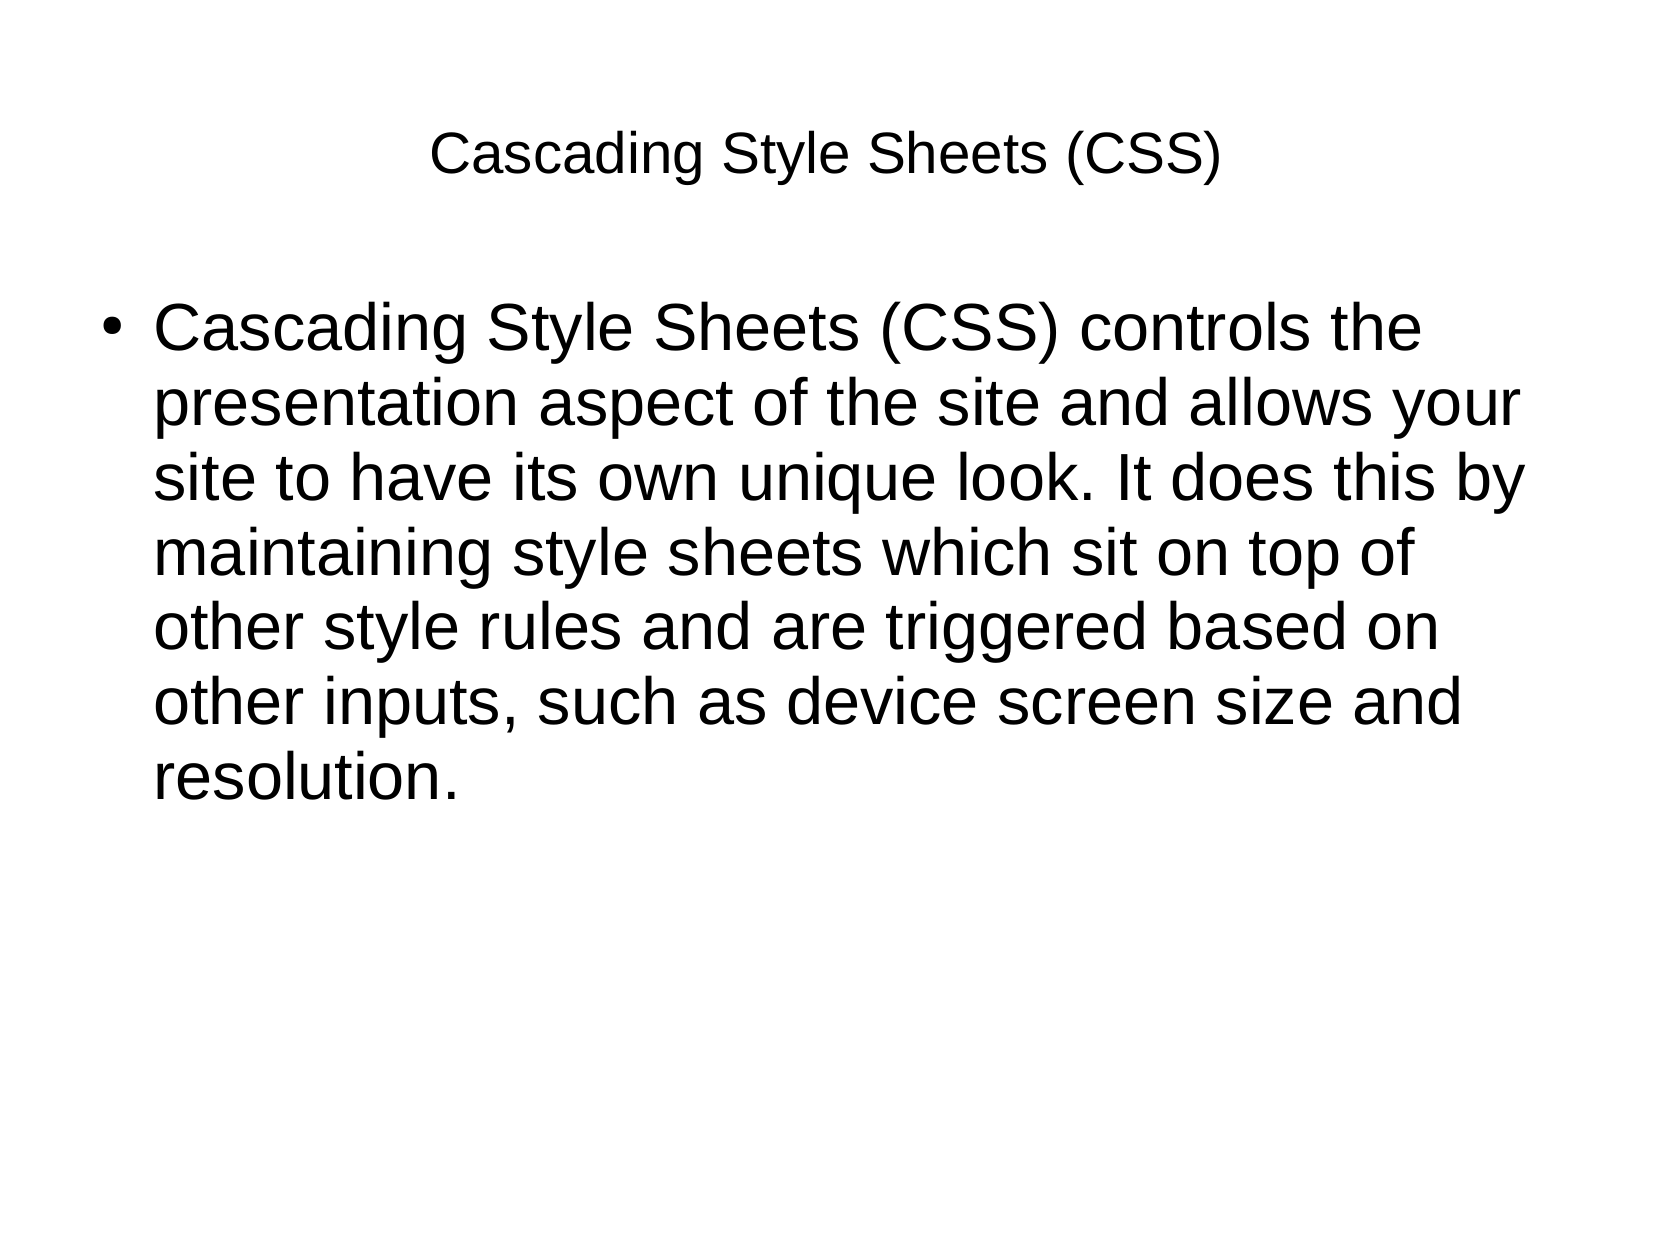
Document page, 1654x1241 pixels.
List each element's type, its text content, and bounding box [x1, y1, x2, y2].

list Cascading Style Sheets (CSS) controls the presentation aspect of the site and allows your site to have its own unique look. It does this by maintaining style sheets which sit on top of other style rules and are triggered based on other inputs, such as device screen size and resolution. [82, 290, 1571, 1010]
title Cascading Style Sheets (CSS) [82, 49, 1571, 257]
